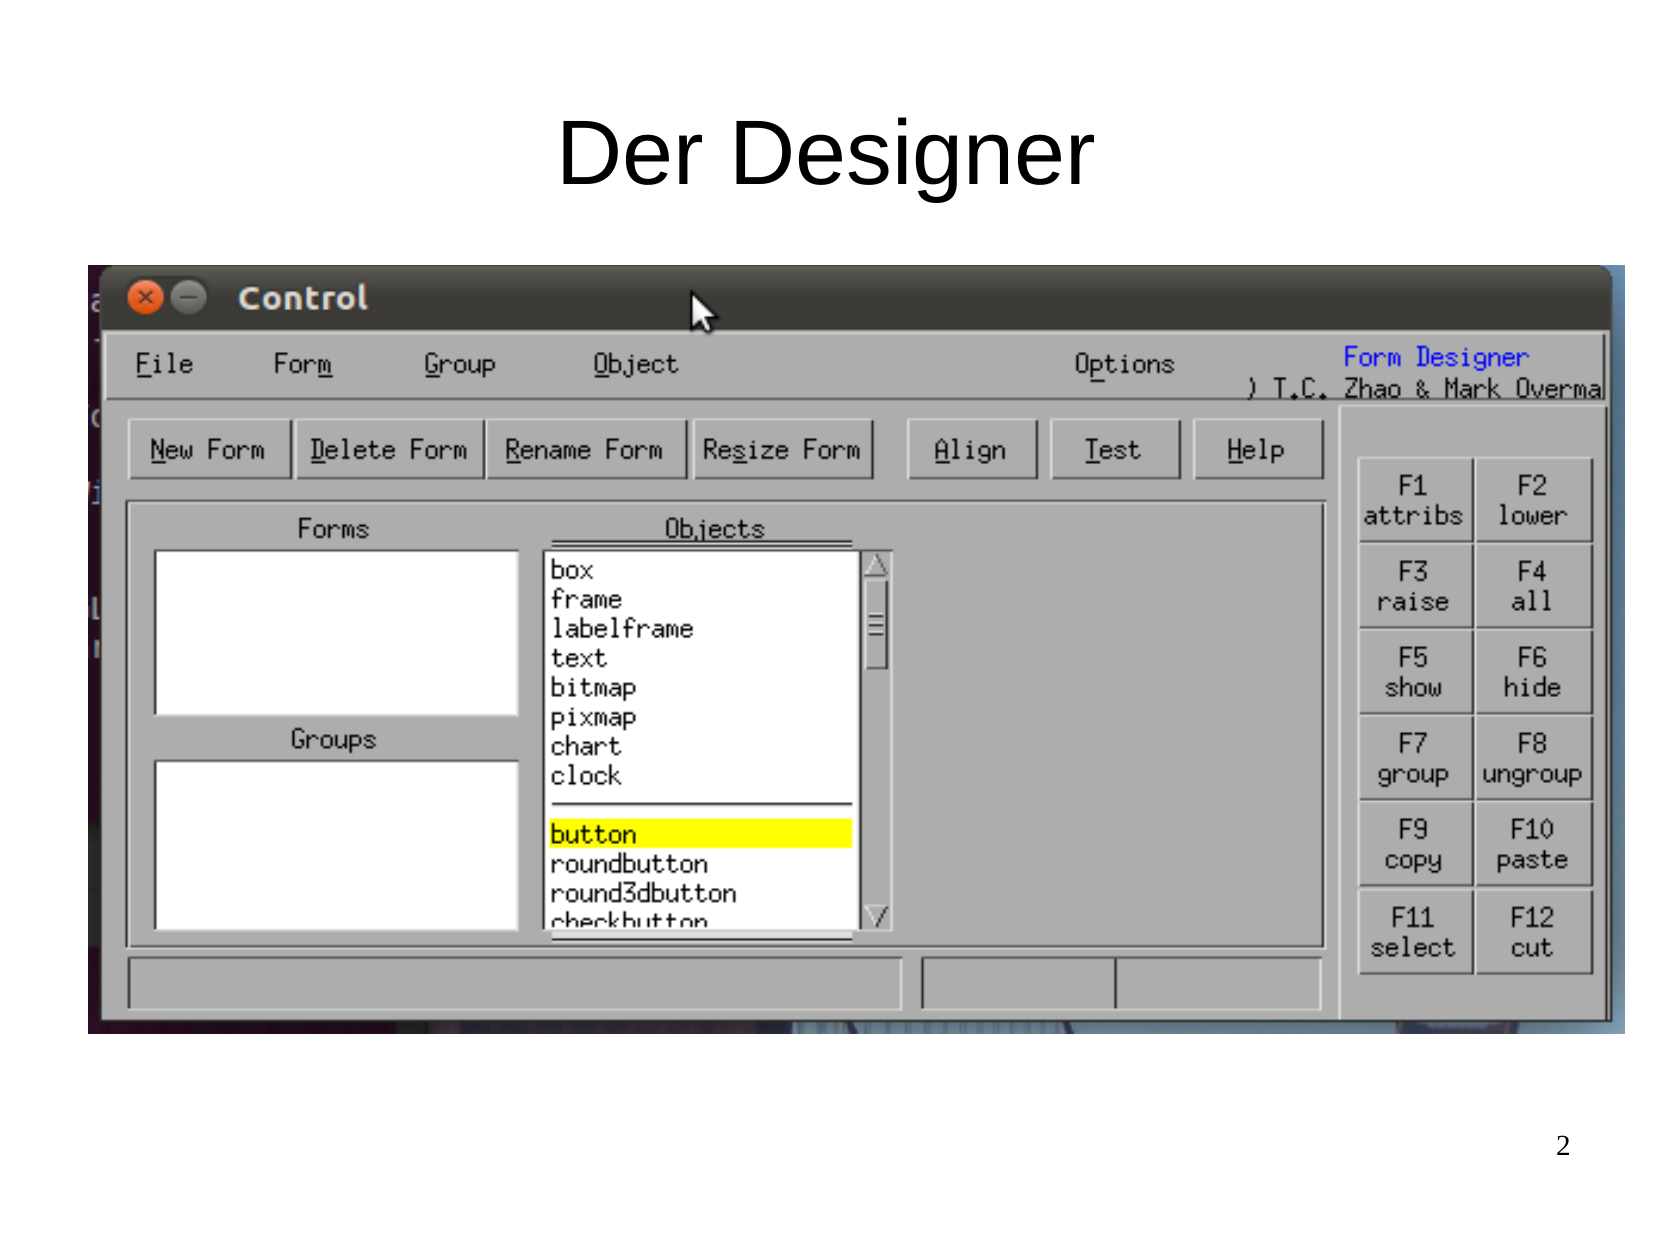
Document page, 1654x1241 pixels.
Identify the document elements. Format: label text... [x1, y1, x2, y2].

title Der Designer [82, 49, 1571, 257]
picture [88, 265, 1625, 1034]
